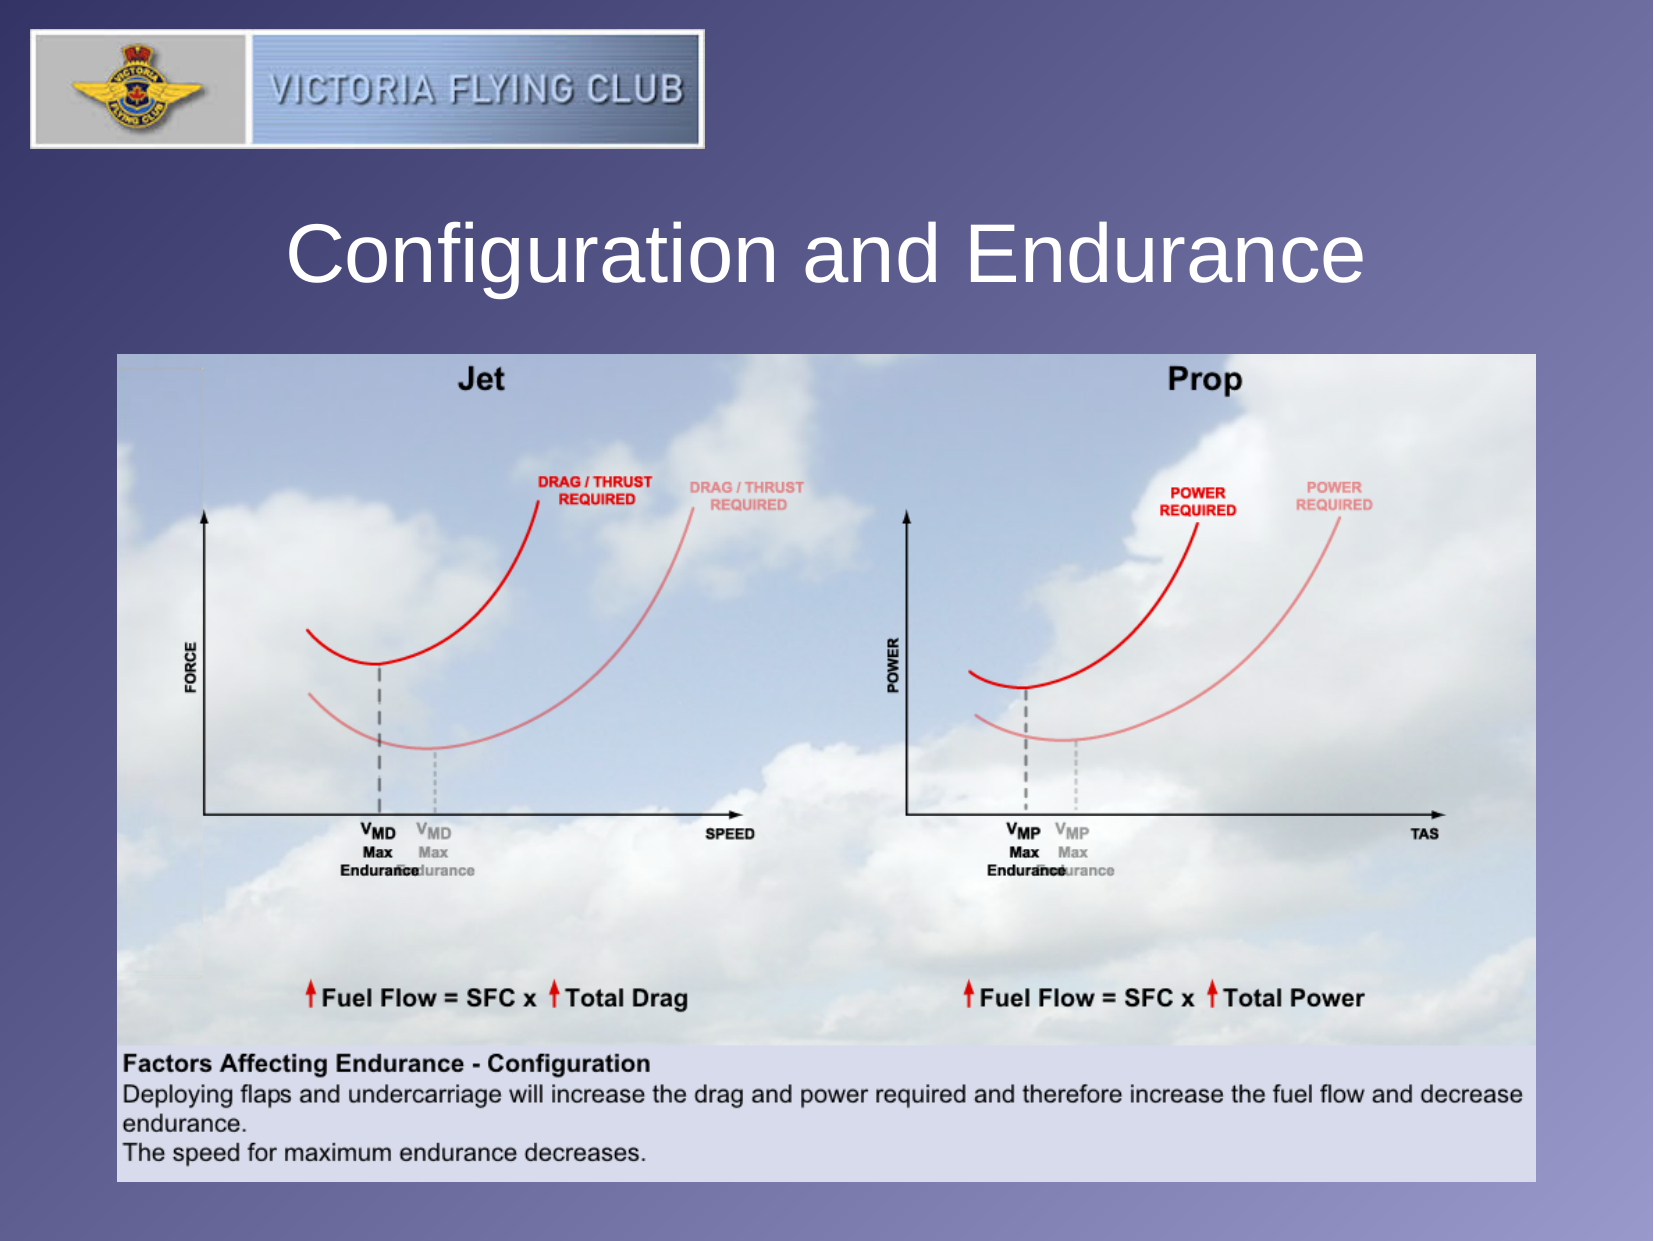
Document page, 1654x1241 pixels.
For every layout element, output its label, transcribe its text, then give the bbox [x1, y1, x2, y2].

picture [117, 354, 1536, 1182]
title Configuration and Endurance [82, 150, 1571, 358]
picture [30, 29, 705, 149]
